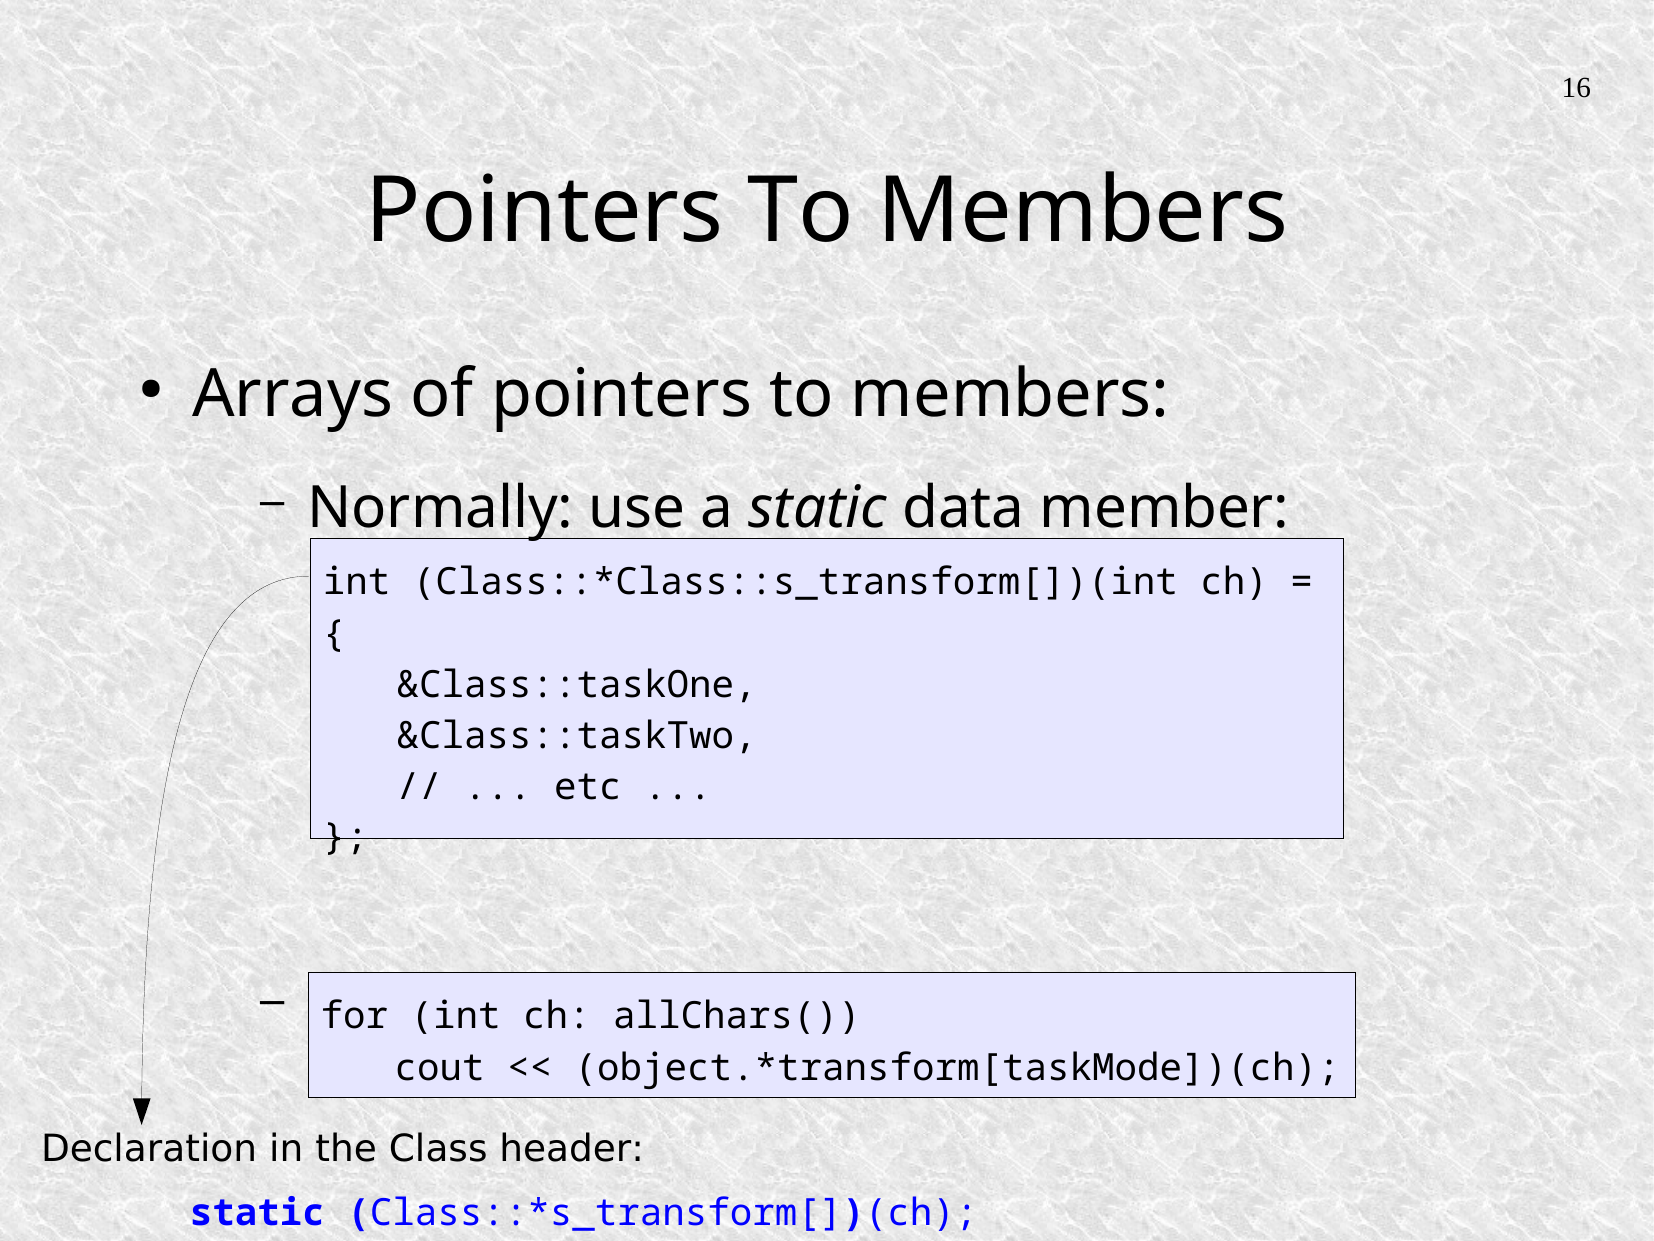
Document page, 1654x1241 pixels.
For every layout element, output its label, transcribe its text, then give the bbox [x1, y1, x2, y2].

text_box int (Class::*Class::s_transform[])(int ch) = { &Class::taskOne, &Class::taskTwo, // ... etc ... }; [322, 555, 1314, 837]
title Pointers To Members [121, 102, 1534, 311]
text_box static (Class::*s_transform[])(ch); [189, 1185, 1158, 1241]
list Arrays of pointers to members: Normally: use a static data member: Use the array elements, not a switch: [121, 344, 1620, 1138]
text_box Declaration in the Class header: [41, 1126, 645, 1171]
picture [0, 0, 1654, 1241]
text_box for (int ch: allChars()) cout << (object.*transform[taskMode])(ch); [320, 988, 1340, 1091]
text_box [308, 972, 1356, 1098]
